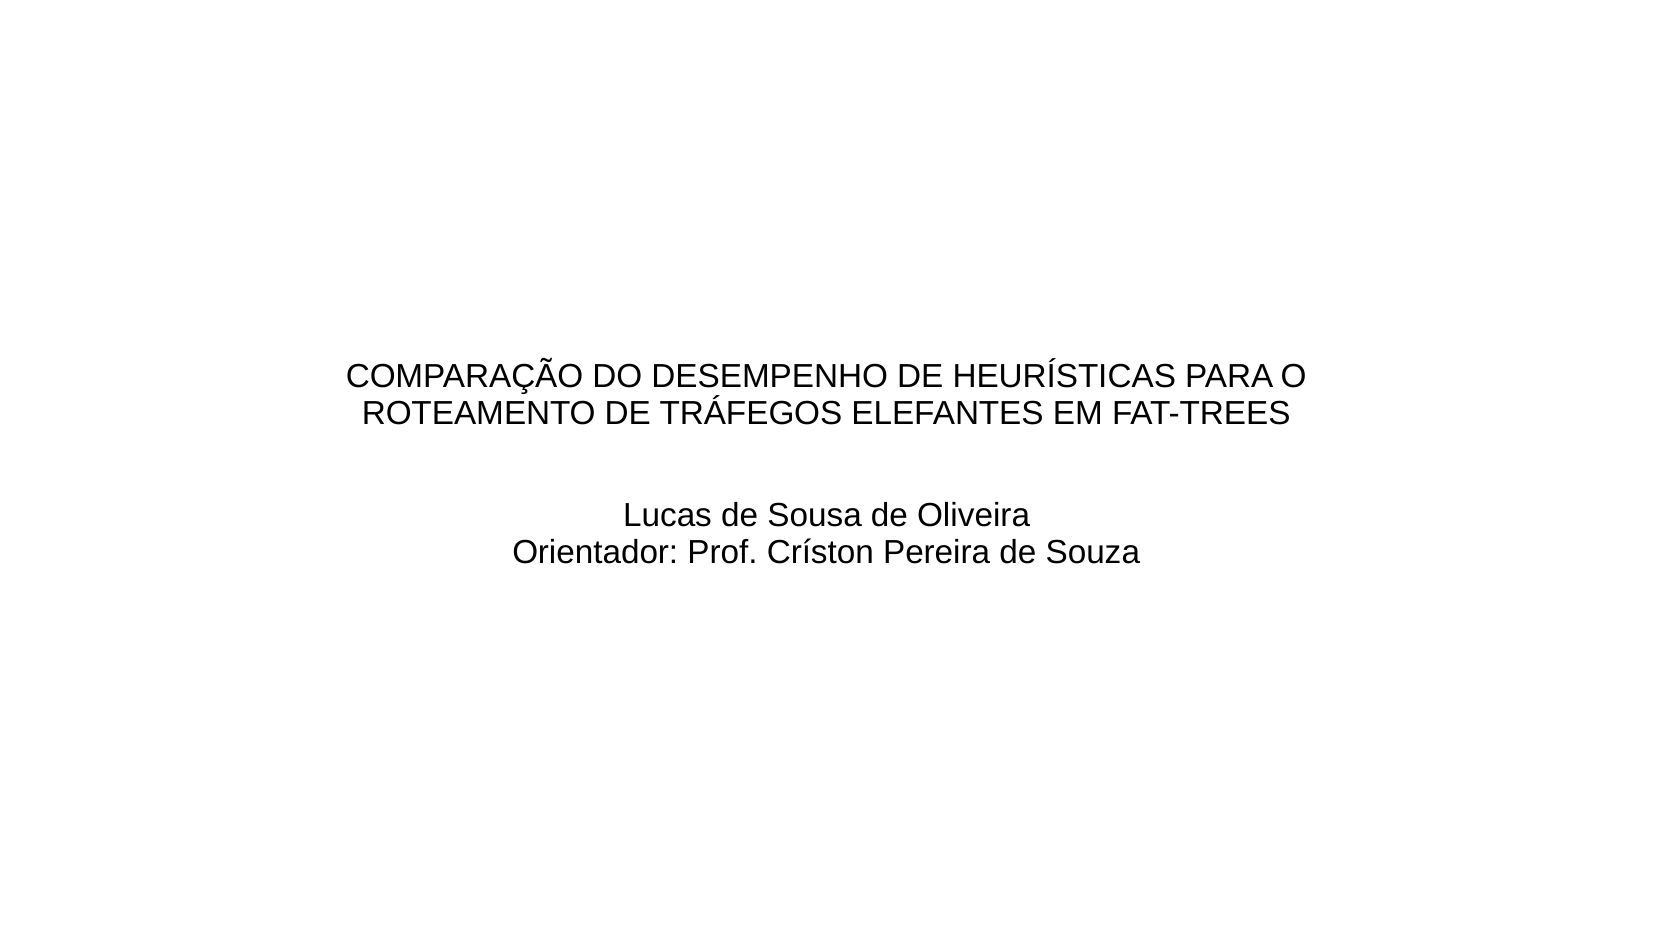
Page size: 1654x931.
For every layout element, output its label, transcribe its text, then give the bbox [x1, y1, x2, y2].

subtitle Lucas de Sousa de Oliveira Orientador: Prof. Críston Pereira de Souza [82, 263, 1571, 804]
